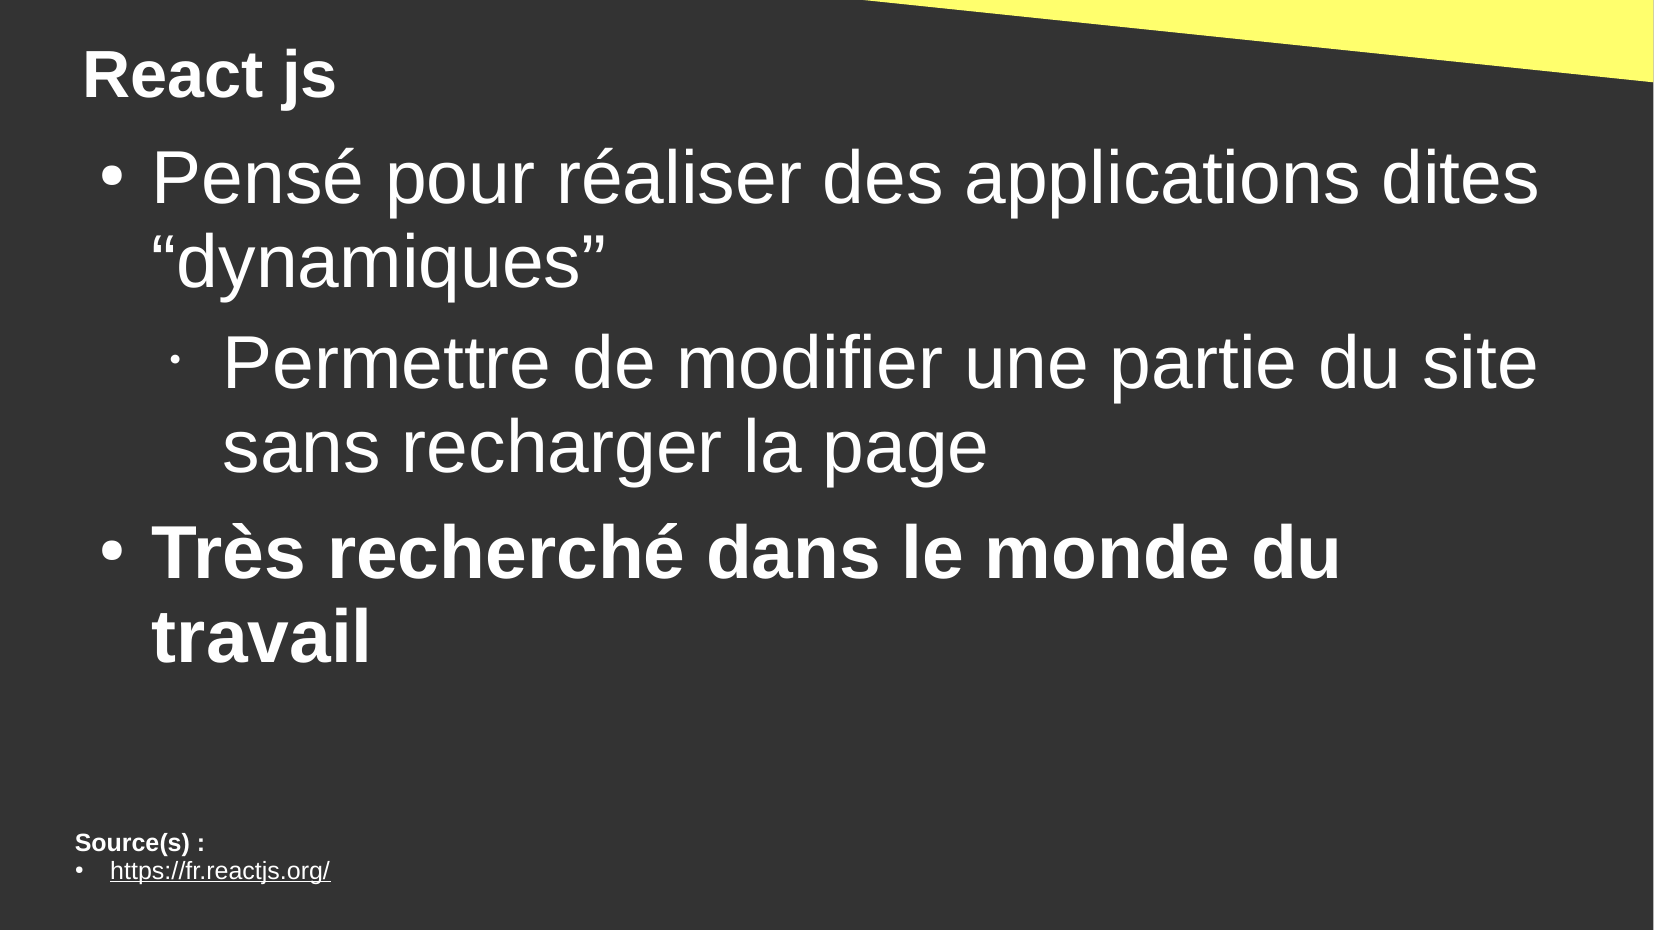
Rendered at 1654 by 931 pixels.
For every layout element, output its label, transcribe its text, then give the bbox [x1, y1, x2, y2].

text_box [863, 0, 1654, 83]
title React js [82, 37, 1571, 114]
text_box Source(s) : https://fr.reactjs.org/ [60, 821, 1546, 906]
list Pensé pour réaliser des applications dites “dynamiques” Permettre de modifier une partie du site sans recharger la page Très recherché dans le monde du travail [80, 135, 1569, 792]
